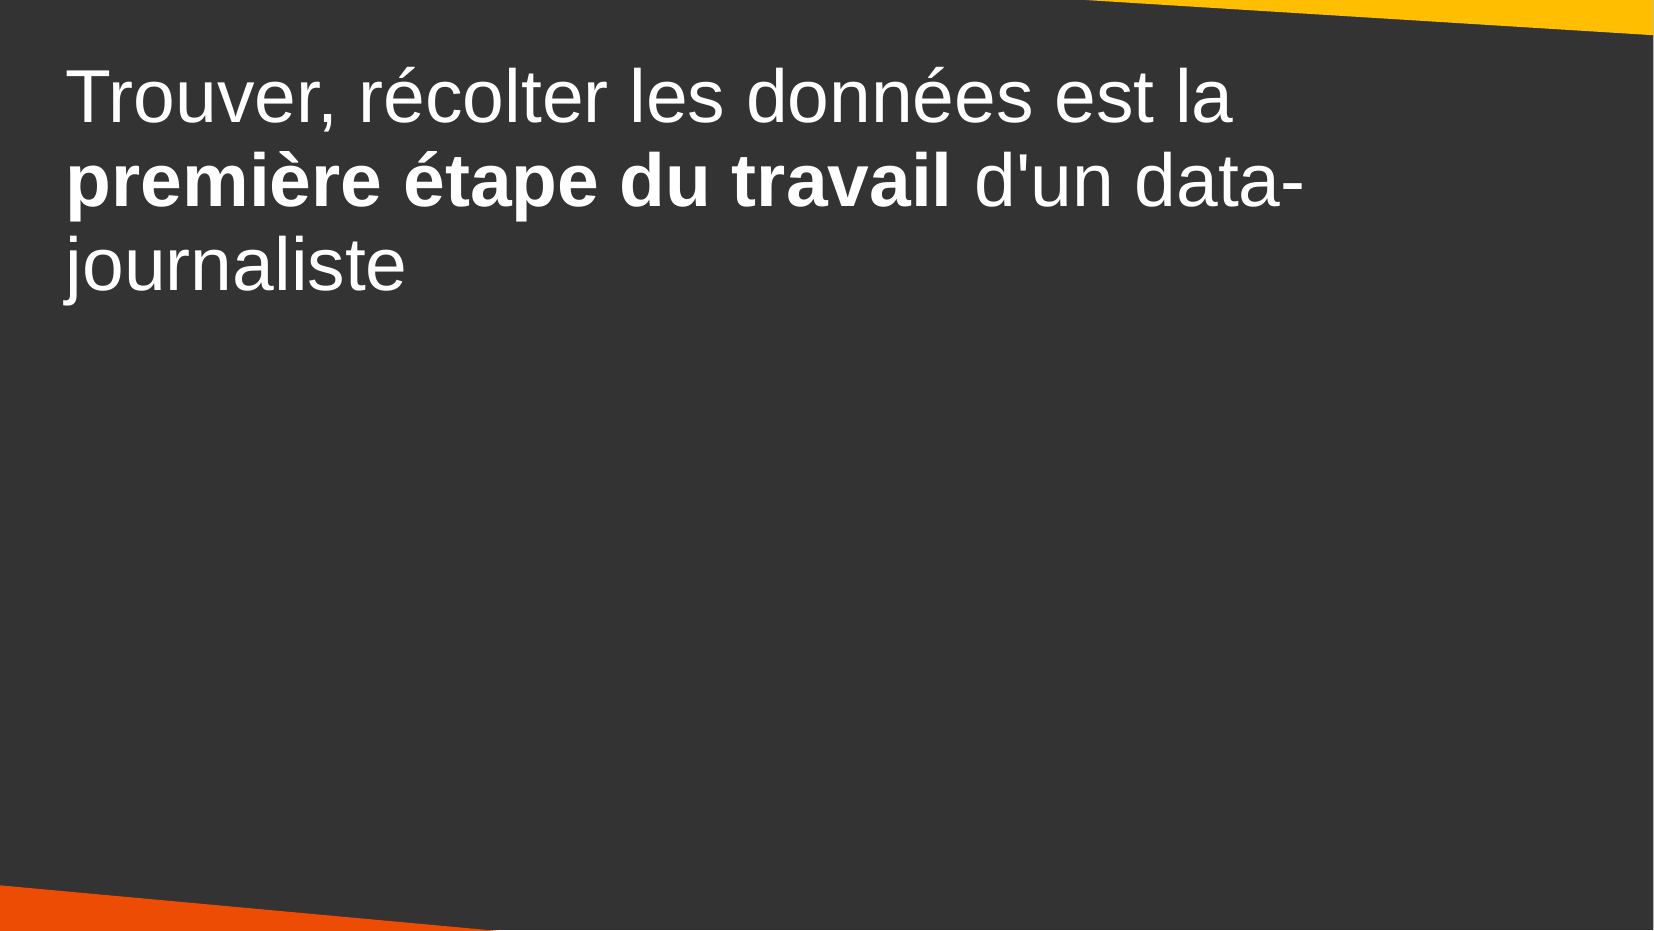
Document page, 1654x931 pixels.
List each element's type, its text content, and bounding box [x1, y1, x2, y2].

text_box [0, 885, 499, 931]
list Trouver, récolter les données est la première étape du travail d'un data-journaliste [65, 54, 1554, 640]
text_box [1085, 0, 1654, 36]
